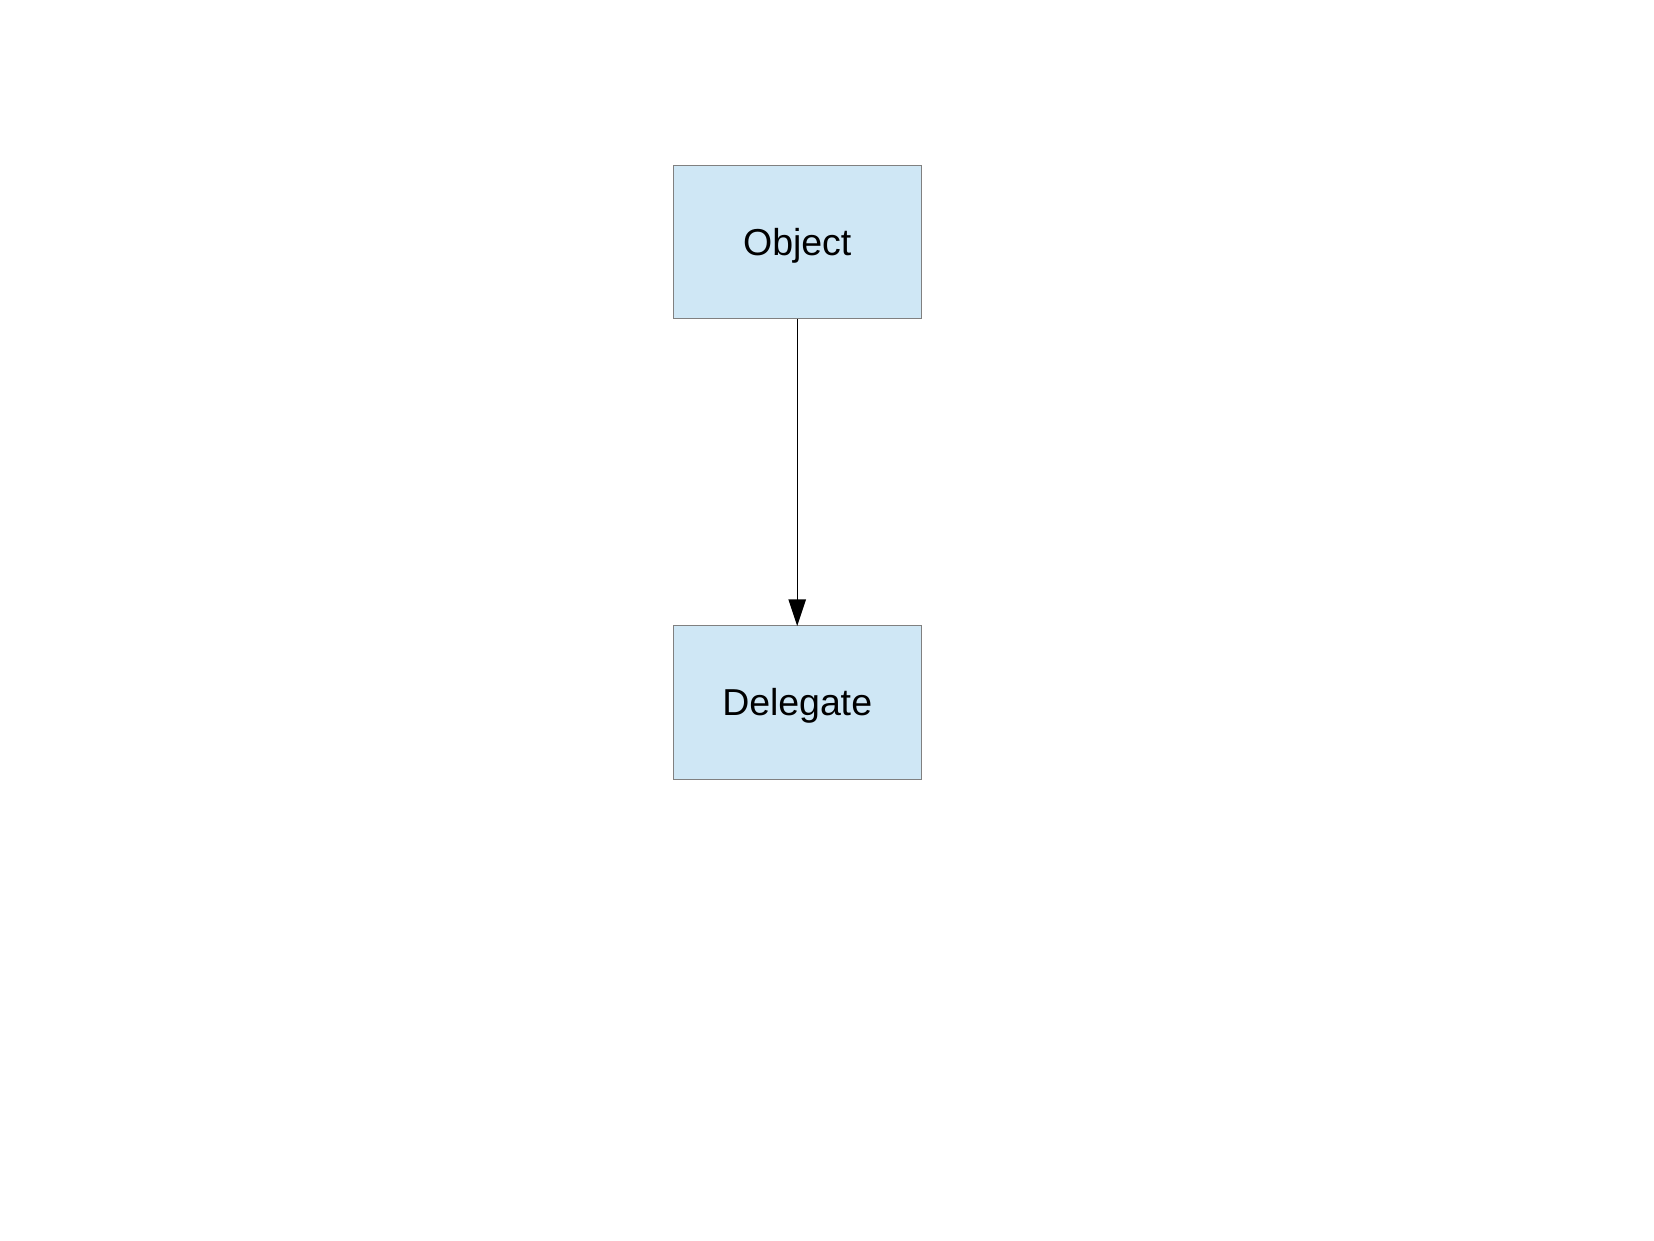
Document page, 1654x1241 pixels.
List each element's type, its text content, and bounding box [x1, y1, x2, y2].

text_box Delegate [673, 625, 922, 780]
text_box Object [673, 165, 922, 319]
